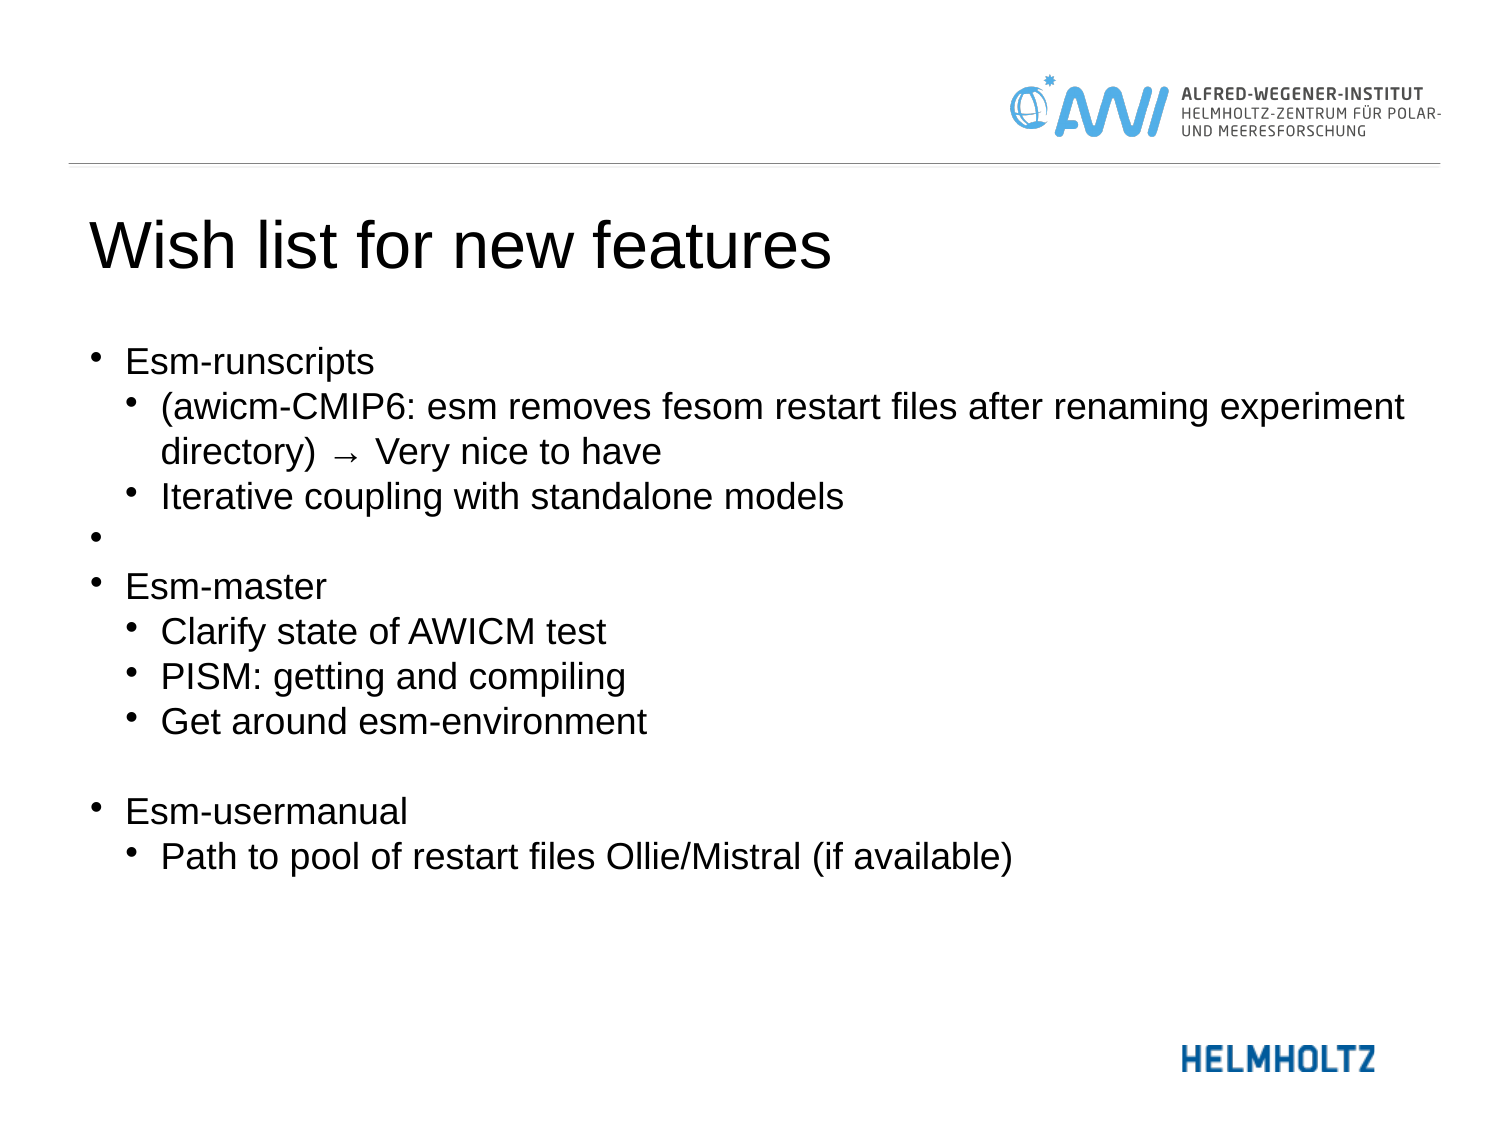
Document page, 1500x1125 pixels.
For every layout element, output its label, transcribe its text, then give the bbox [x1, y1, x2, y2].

text_box Esm-master Clarify state of AWICM test PISM: getting and compiling Get around esm-environment [75, 554, 1440, 750]
text_box Wish list for new features [75, 195, 1440, 284]
text_box Esm-usermanual Path to pool of restart files Ollie/Mistral (if available) [75, 779, 1440, 975]
text_box Esm-runscripts (awicm-CMIP6: esm removes fesom restart files after renaming experiment directory) → Very nice to have Iterative coupling with standalone models [74, 329, 1440, 645]
picture [1010, 74, 1441, 137]
